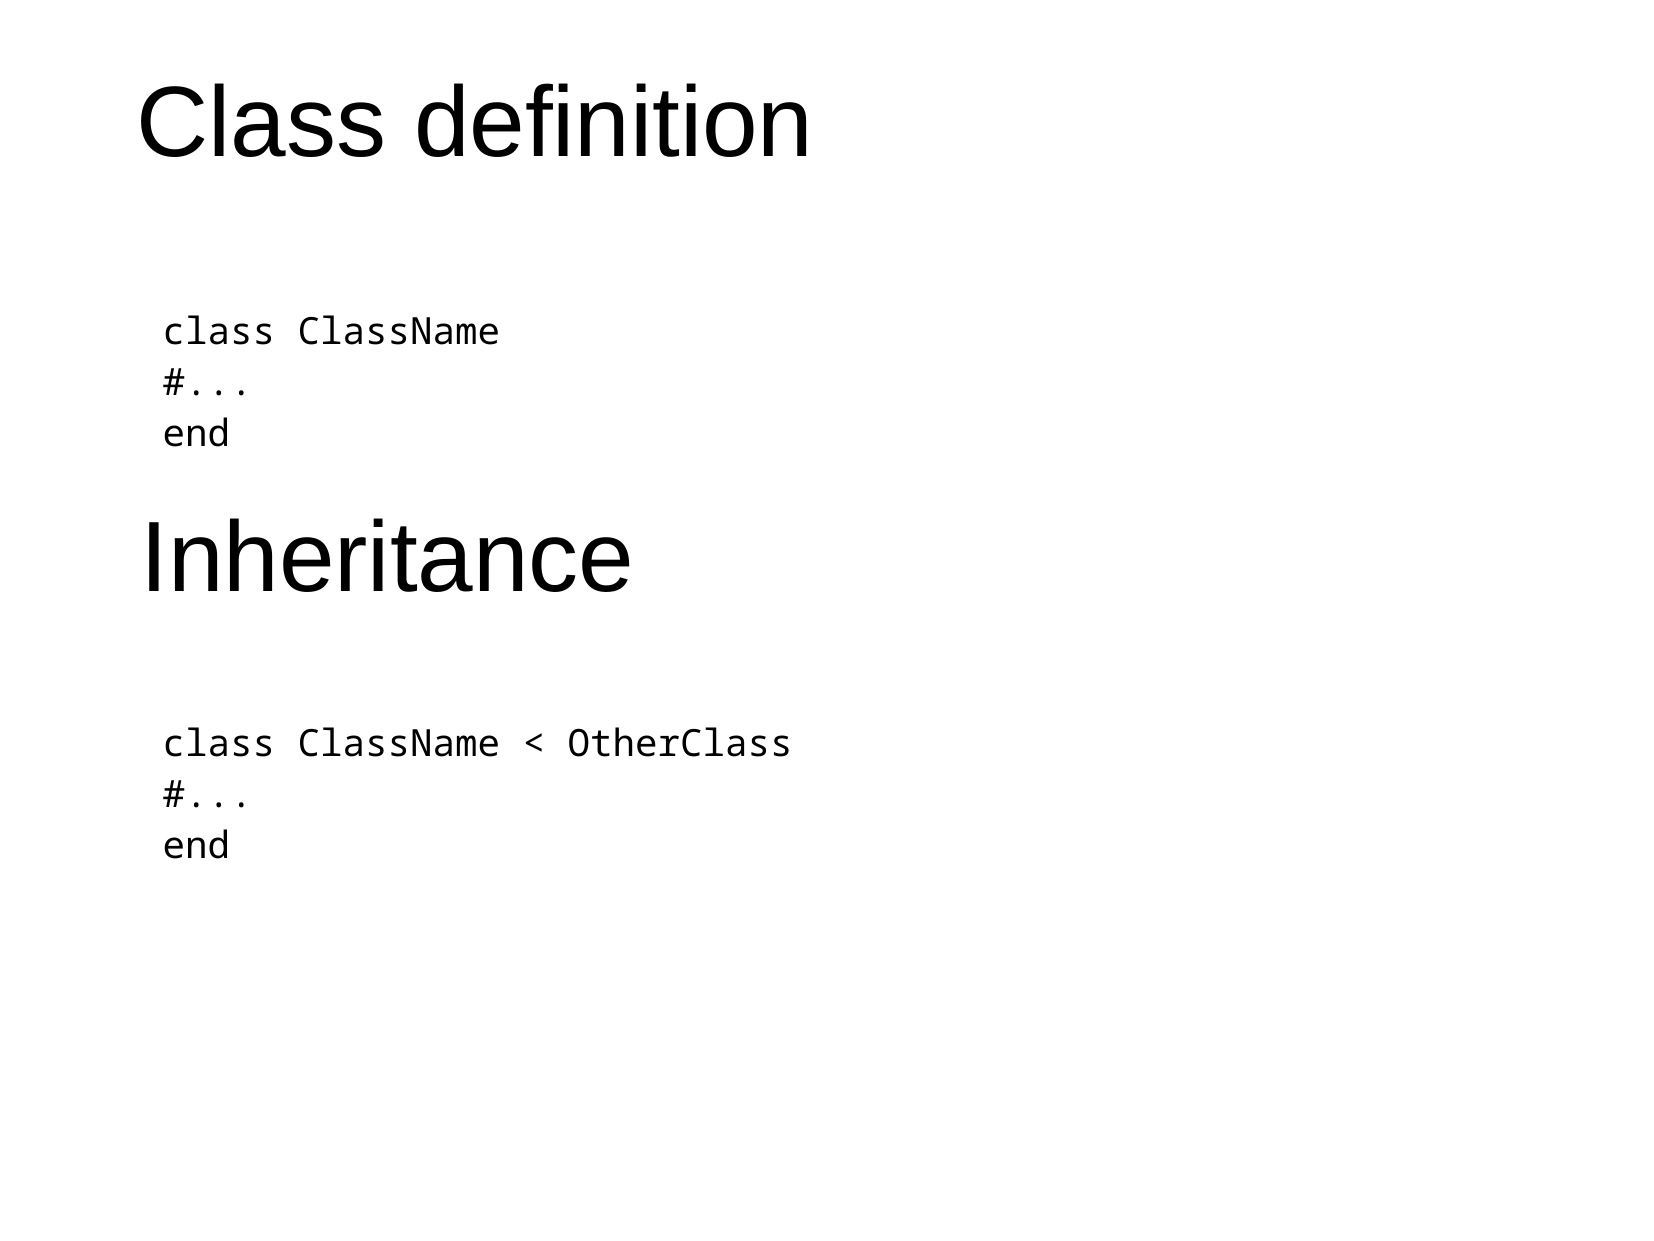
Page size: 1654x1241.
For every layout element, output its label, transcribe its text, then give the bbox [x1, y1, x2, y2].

text_box class ClassName < OtherClass #... end [147, 708, 808, 855]
text_box Class definition [121, 59, 829, 186]
text_box class ClassName #... end [147, 297, 515, 443]
text_box Inheritance [125, 493, 650, 621]
